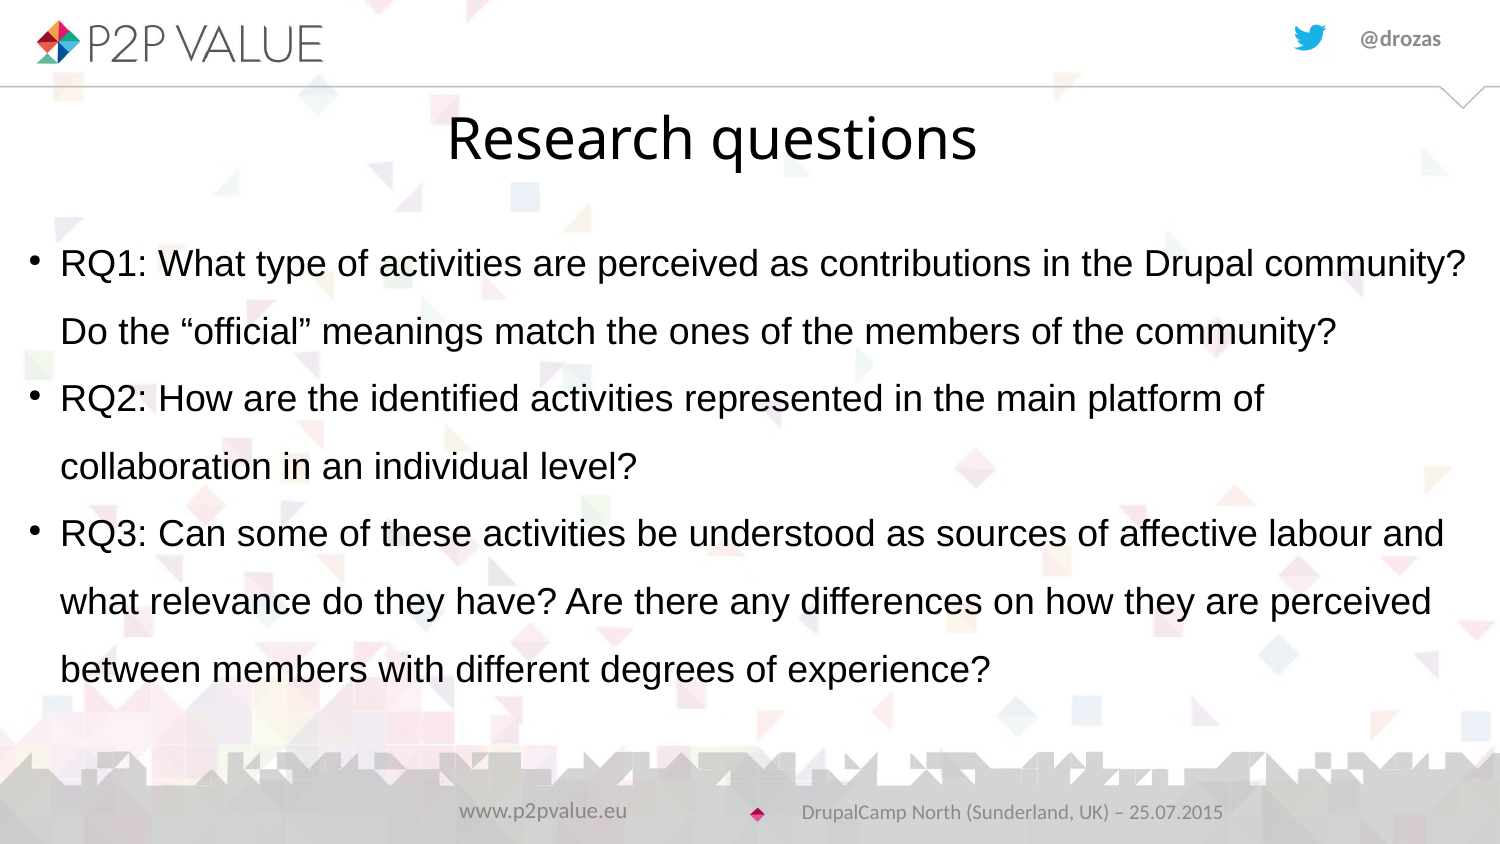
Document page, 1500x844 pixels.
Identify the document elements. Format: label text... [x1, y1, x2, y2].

text_box www.p2pvalue.eu [453, 789, 672, 829]
title Research questions [60, 92, 1366, 181]
text_box DrupalCamp North (Sunderland, UK) – 25.07.2015 [788, 788, 1481, 834]
subtitle RQ1: What type of activities are perceived as contributions in the Drupal community? Do the “official” meanings match the ones of the members of the community? RQ2: How are the identified activities represented in the main platform of collaboration in an individual level? RQ3: Can some of these activities be understood as sources of affective labour and what relevance do they have? Are there any differences on how they are perceived between members with different degrees of experience? [15, 210, 1496, 766]
picture [0, 0, 1500, 844]
text_box @drozas [1333, 15, 1455, 60]
